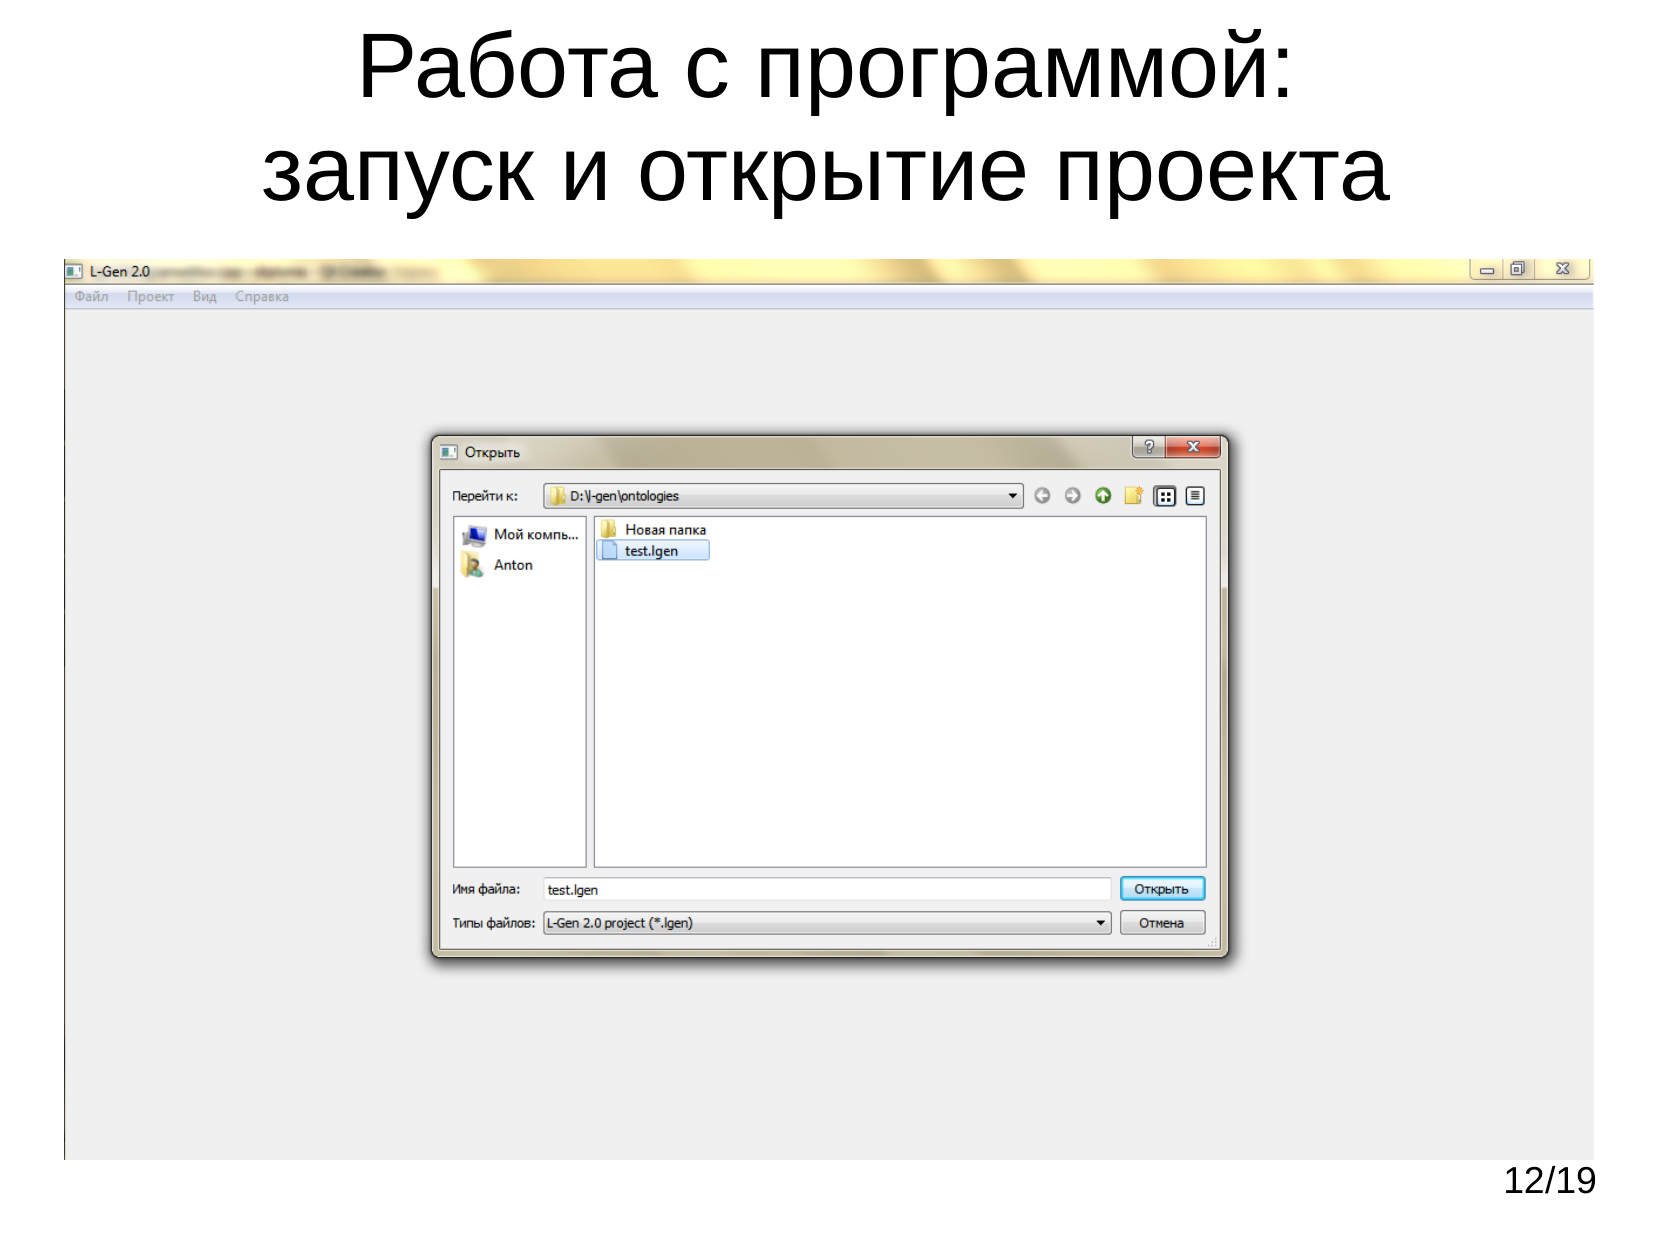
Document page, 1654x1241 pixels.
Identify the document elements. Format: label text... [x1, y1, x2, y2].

title Работа с программой: запуск и открытие проекта [82, 13, 1571, 222]
picture [64, 259, 1595, 1160]
text_box <номер>/19 [1476, 1151, 1625, 1241]
